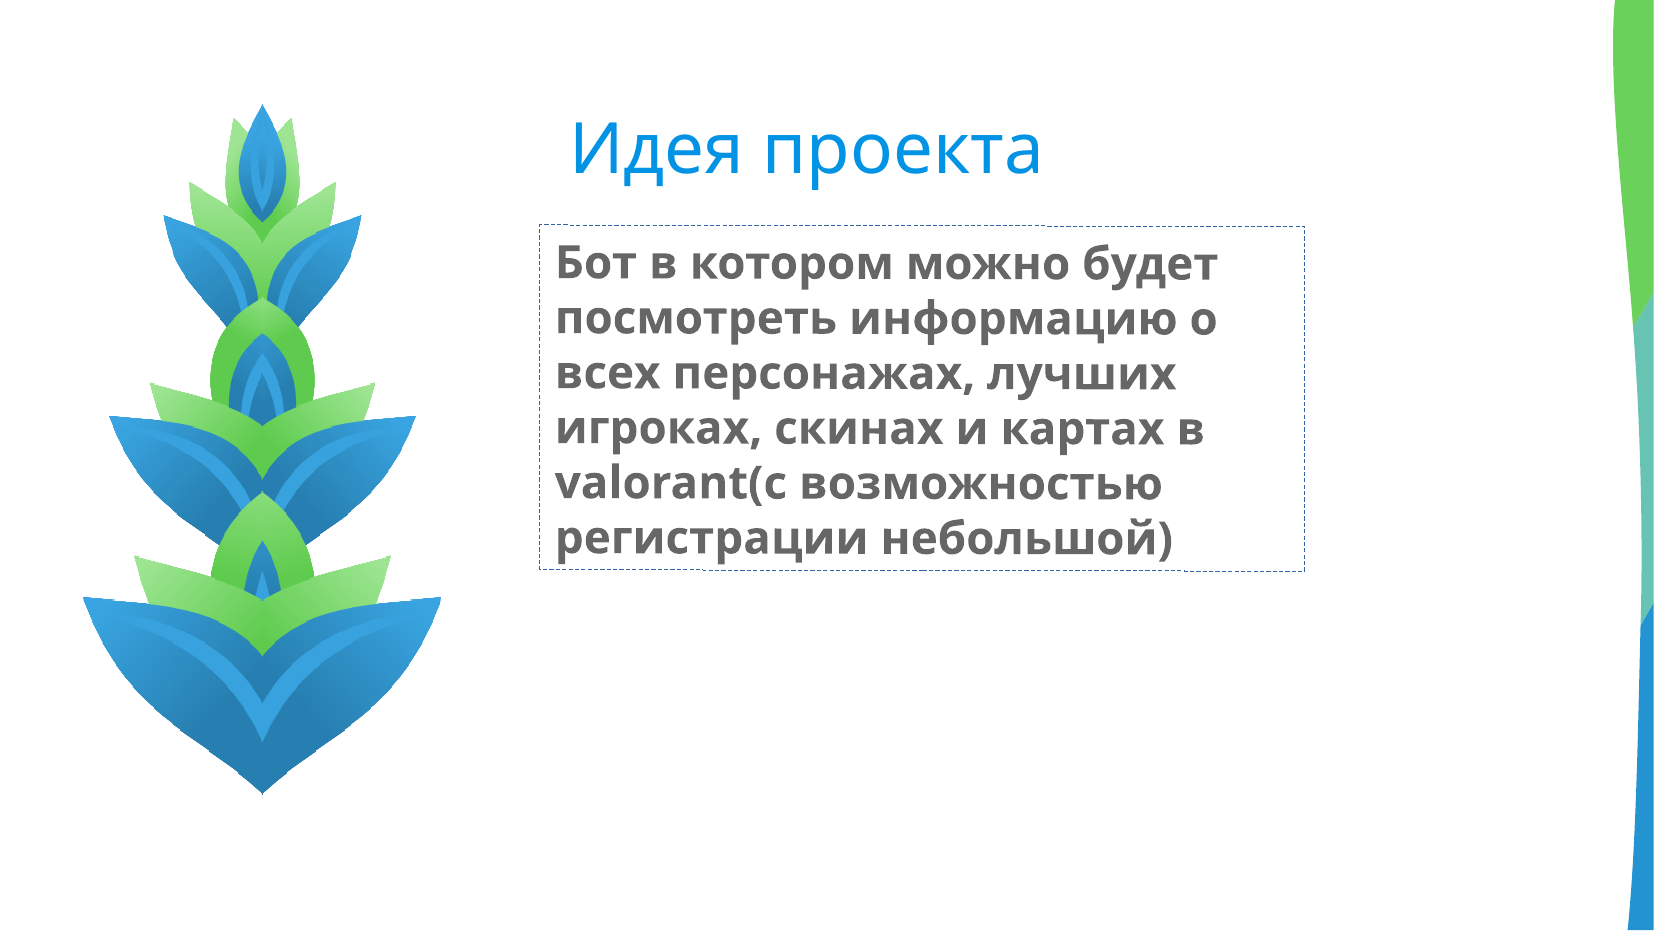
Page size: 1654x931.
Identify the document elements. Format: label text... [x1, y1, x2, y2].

text_box Бот в котором можно будет посмотреть информацию о всех персонажах, лучших игроках, скинах и картах в valorant(с возможностью регистрации небольшой) [539, 224, 1305, 572]
text_box Идея проекта [555, 95, 1654, 196]
picture [83, 104, 441, 796]
